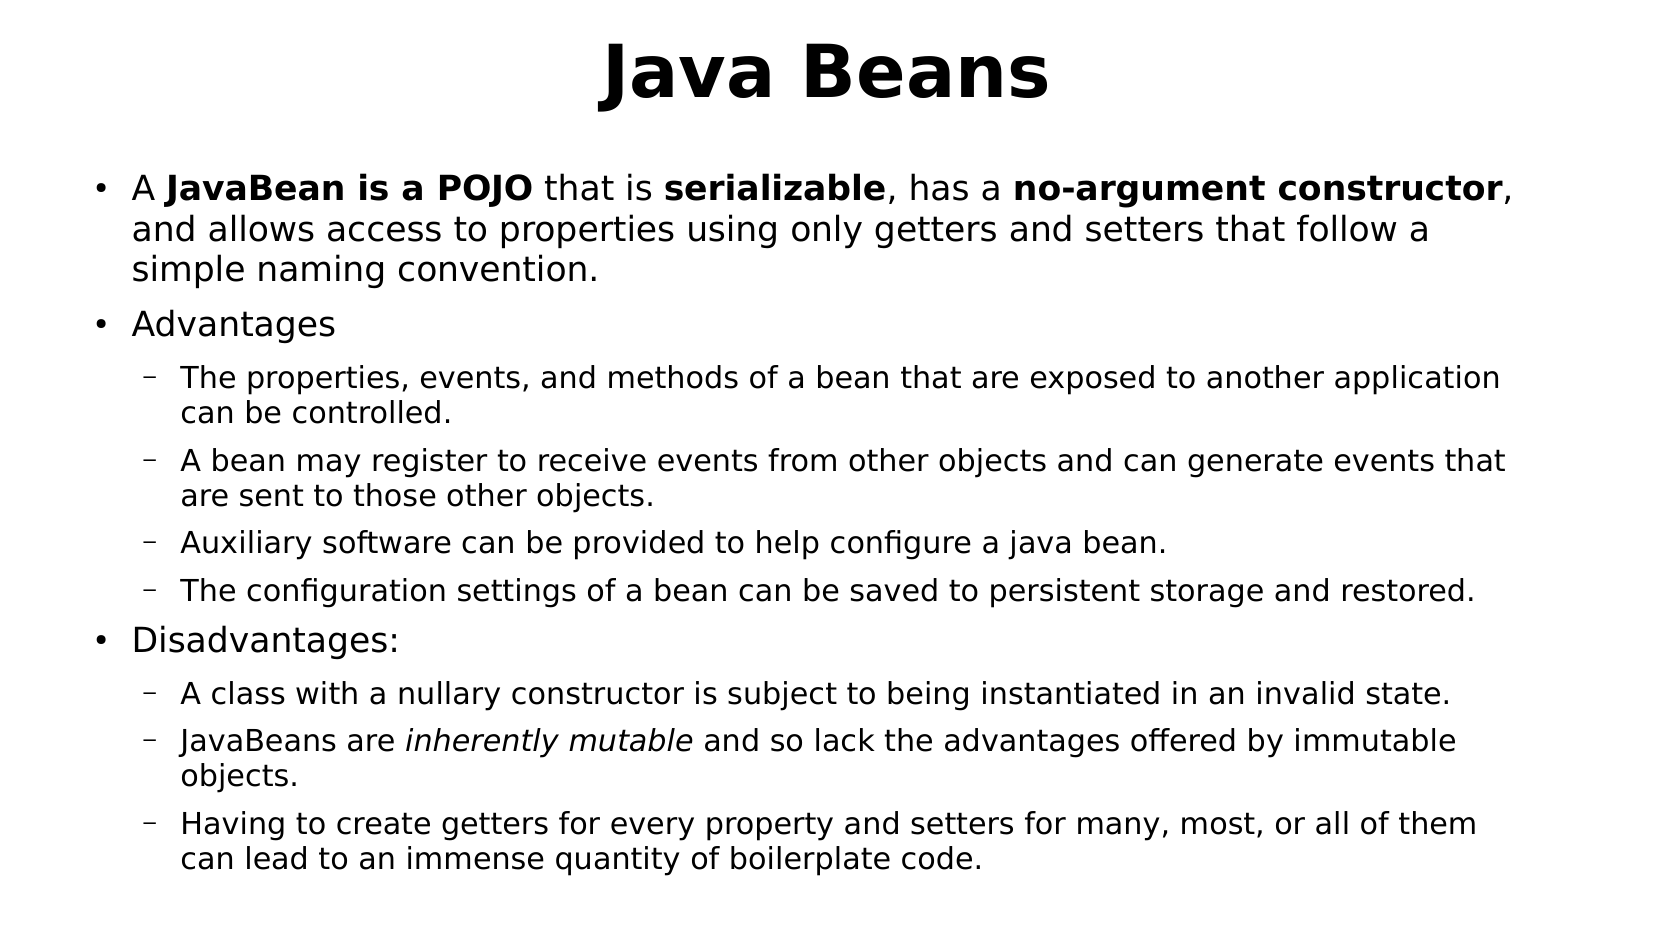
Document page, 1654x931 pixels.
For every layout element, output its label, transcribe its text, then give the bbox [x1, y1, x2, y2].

list A JavaBean is a POJO that is serializable, has a no-argument constructor, and allows access to properties using only getters and setters that follow a simple naming convention. Advantages The properties, events, and methods of a bean that are exposed to another application can be controlled. A bean may register to receive events from other objects and can generate events that are sent to those other objects. Auxiliary software can be provided to help configure a java bean. The configuration settings of a bean can be saved to persistent storage and restored. Disadvantages: A class with a nullary constructor is subject to being instantiated in an invalid state. JavaBeans are inherently mutable and so lack the advantages offered by immutable objects. Having to create getters for every property and setters for many, most, or all of them can lead to an immense quantity of boilerplate code. [82, 168, 1538, 889]
title Java Beans [82, 17, 1571, 127]
